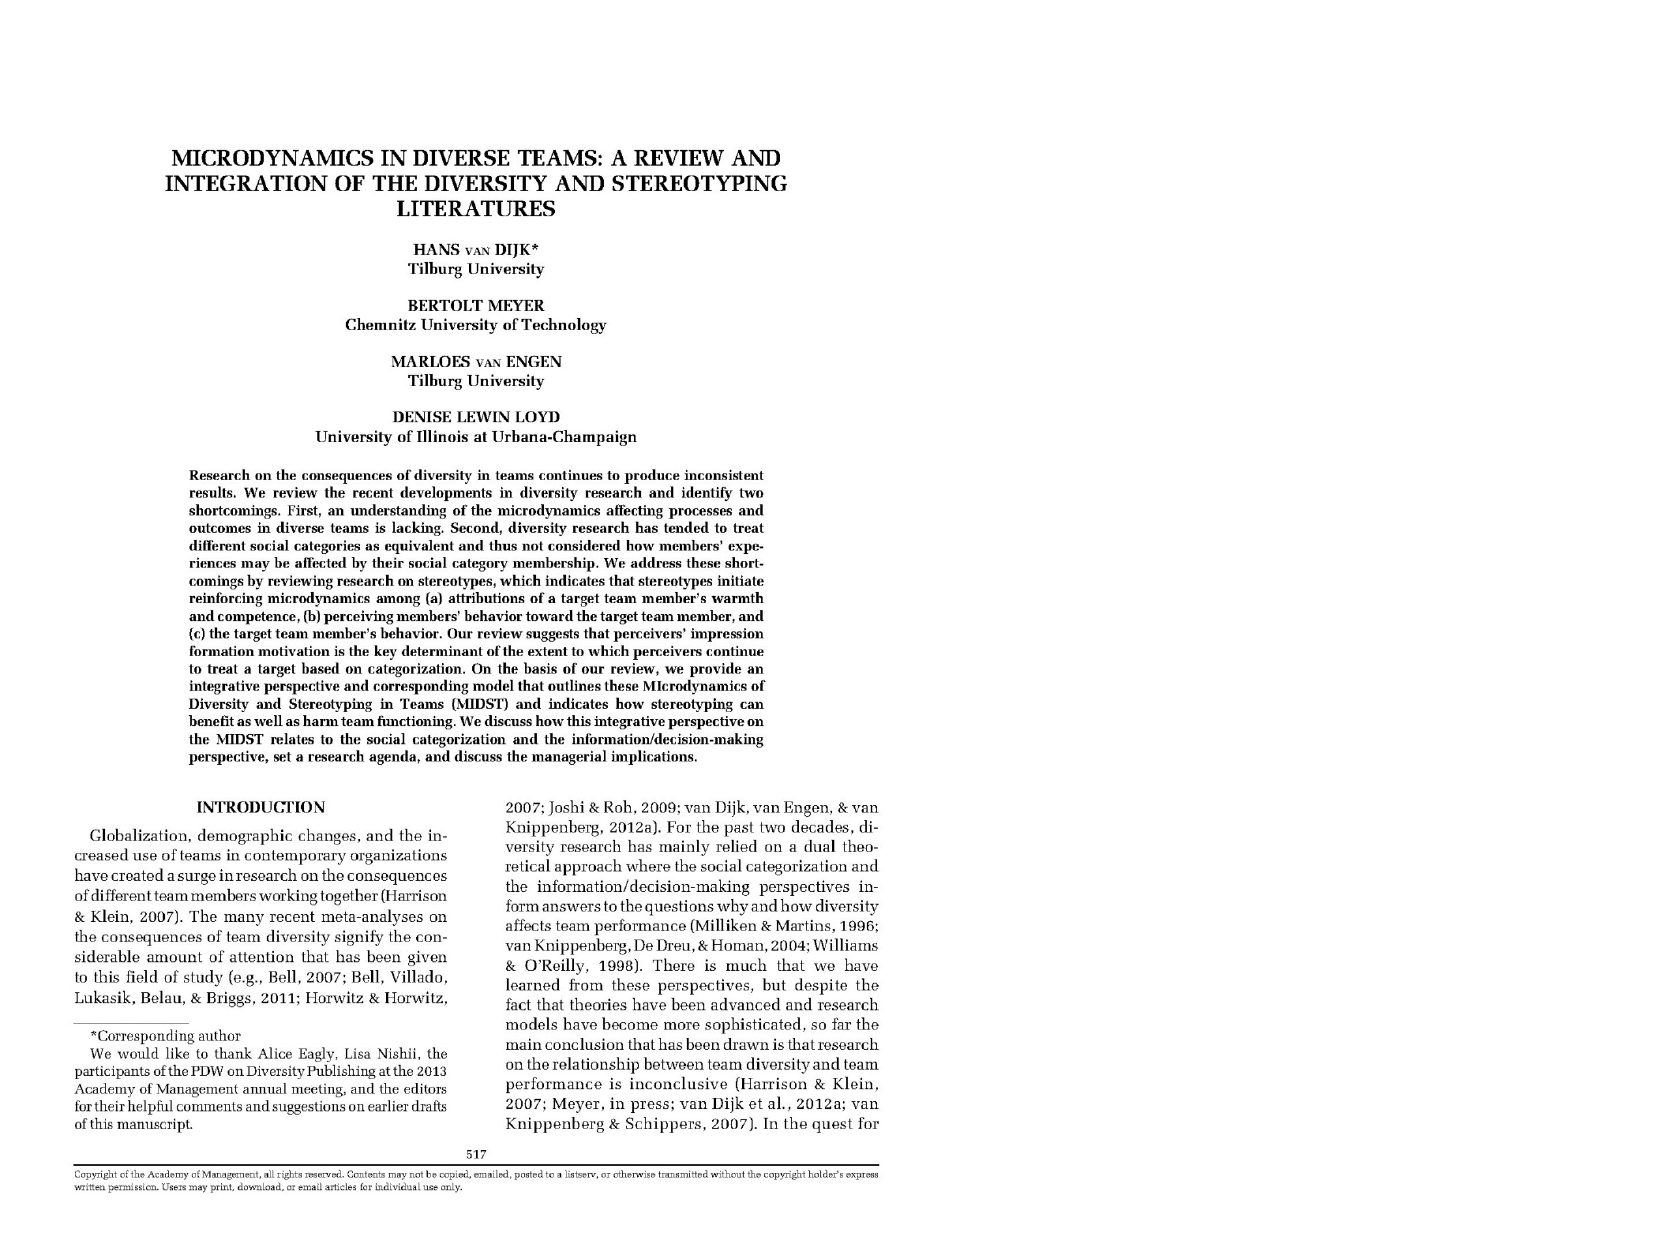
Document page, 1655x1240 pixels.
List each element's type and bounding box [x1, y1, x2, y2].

picture [0, 0, 952, 1240]
